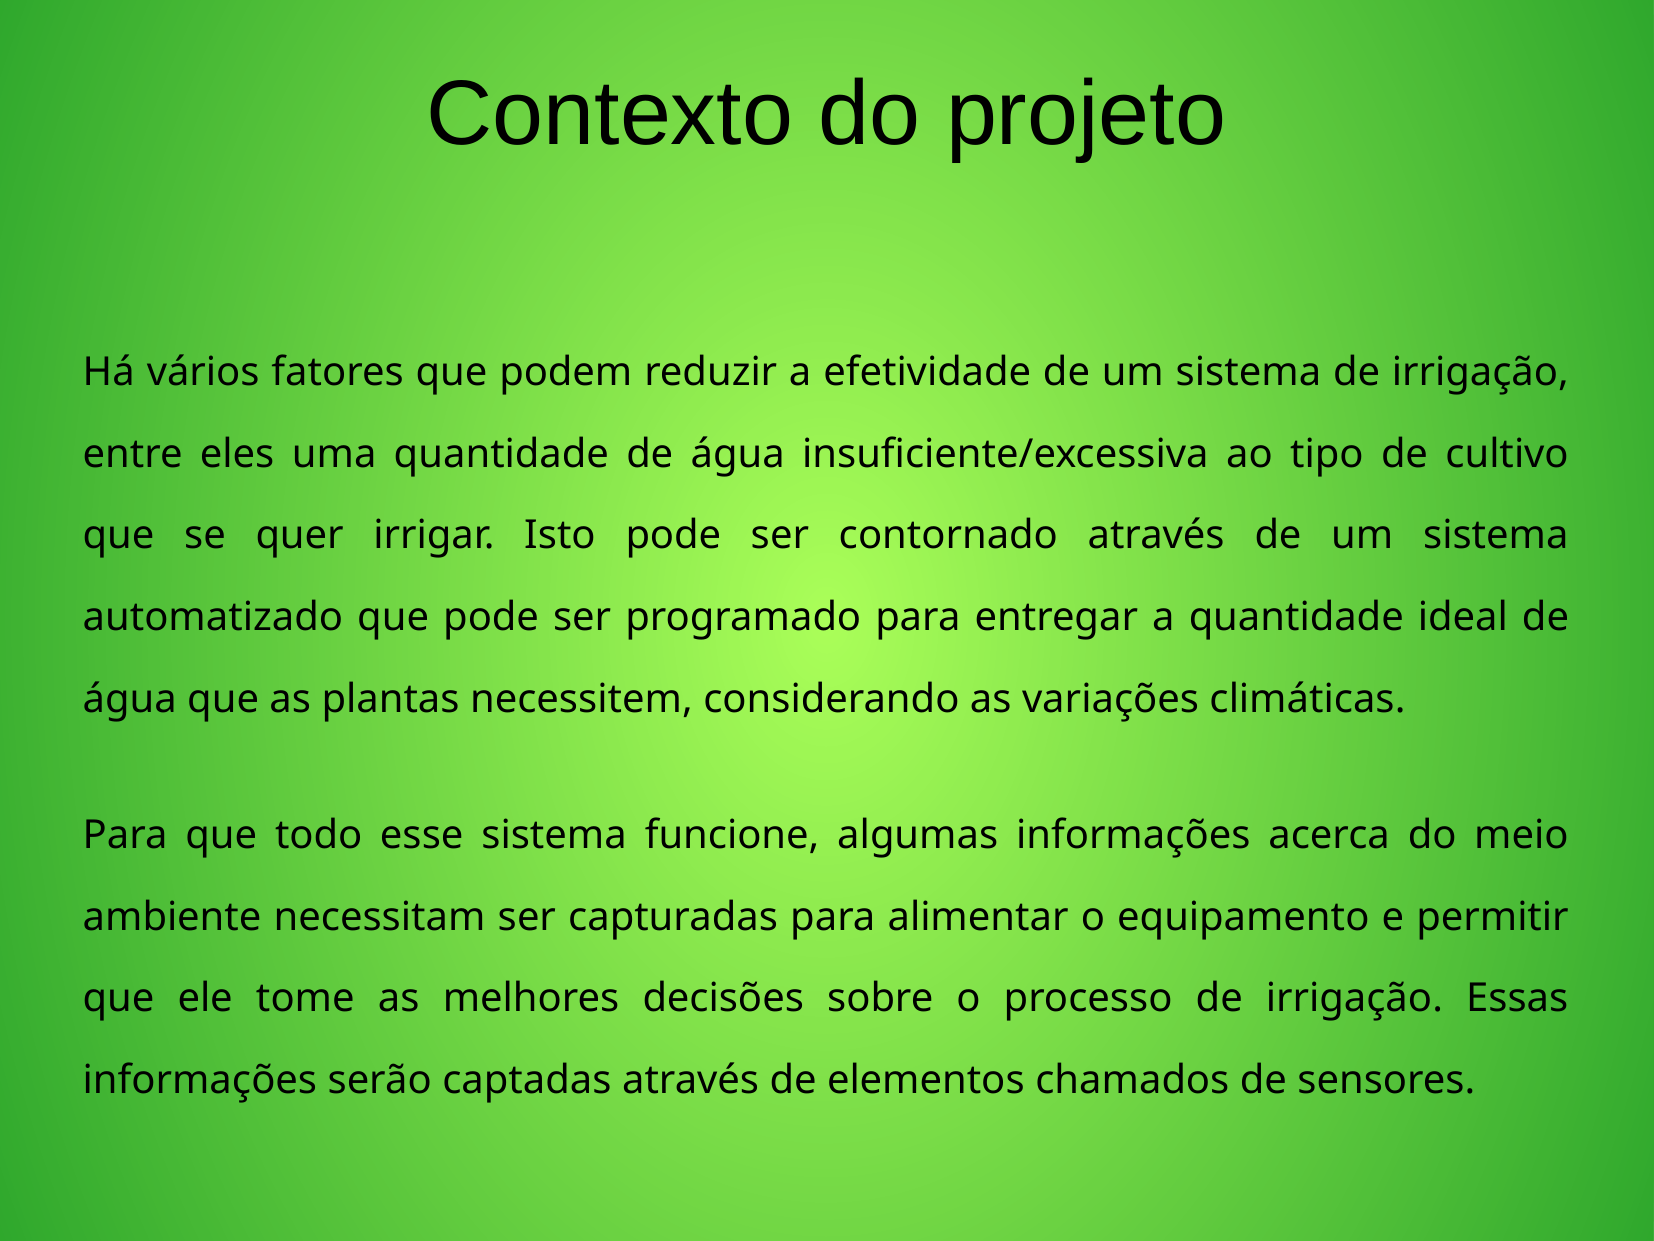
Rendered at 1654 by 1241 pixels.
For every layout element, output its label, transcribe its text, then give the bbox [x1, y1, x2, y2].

list Há vários fatores que podem reduzir a efetividade de um sistema de irrigação, entre eles uma quantidade de água insuficiente/excessiva ao tipo de cultivo que se quer irrigar. Isto pode ser contornado através de um sistema automatizado que pode ser programado para entregar a quantidade ideal de água que as plantas necessitem, considerando as variações climáticas. Para que todo esse sistema funcione, algumas informações acerca do meio ambiente necessitam ser capturadas para alimentar o equipamento e permitir que ele tome as melhores decisões sobre o processo de irrigação. Essas informações serão captadas através de elementos chamados de sensores. [82, 206, 1571, 1182]
title Contexto do projeto [82, 49, 1571, 178]
